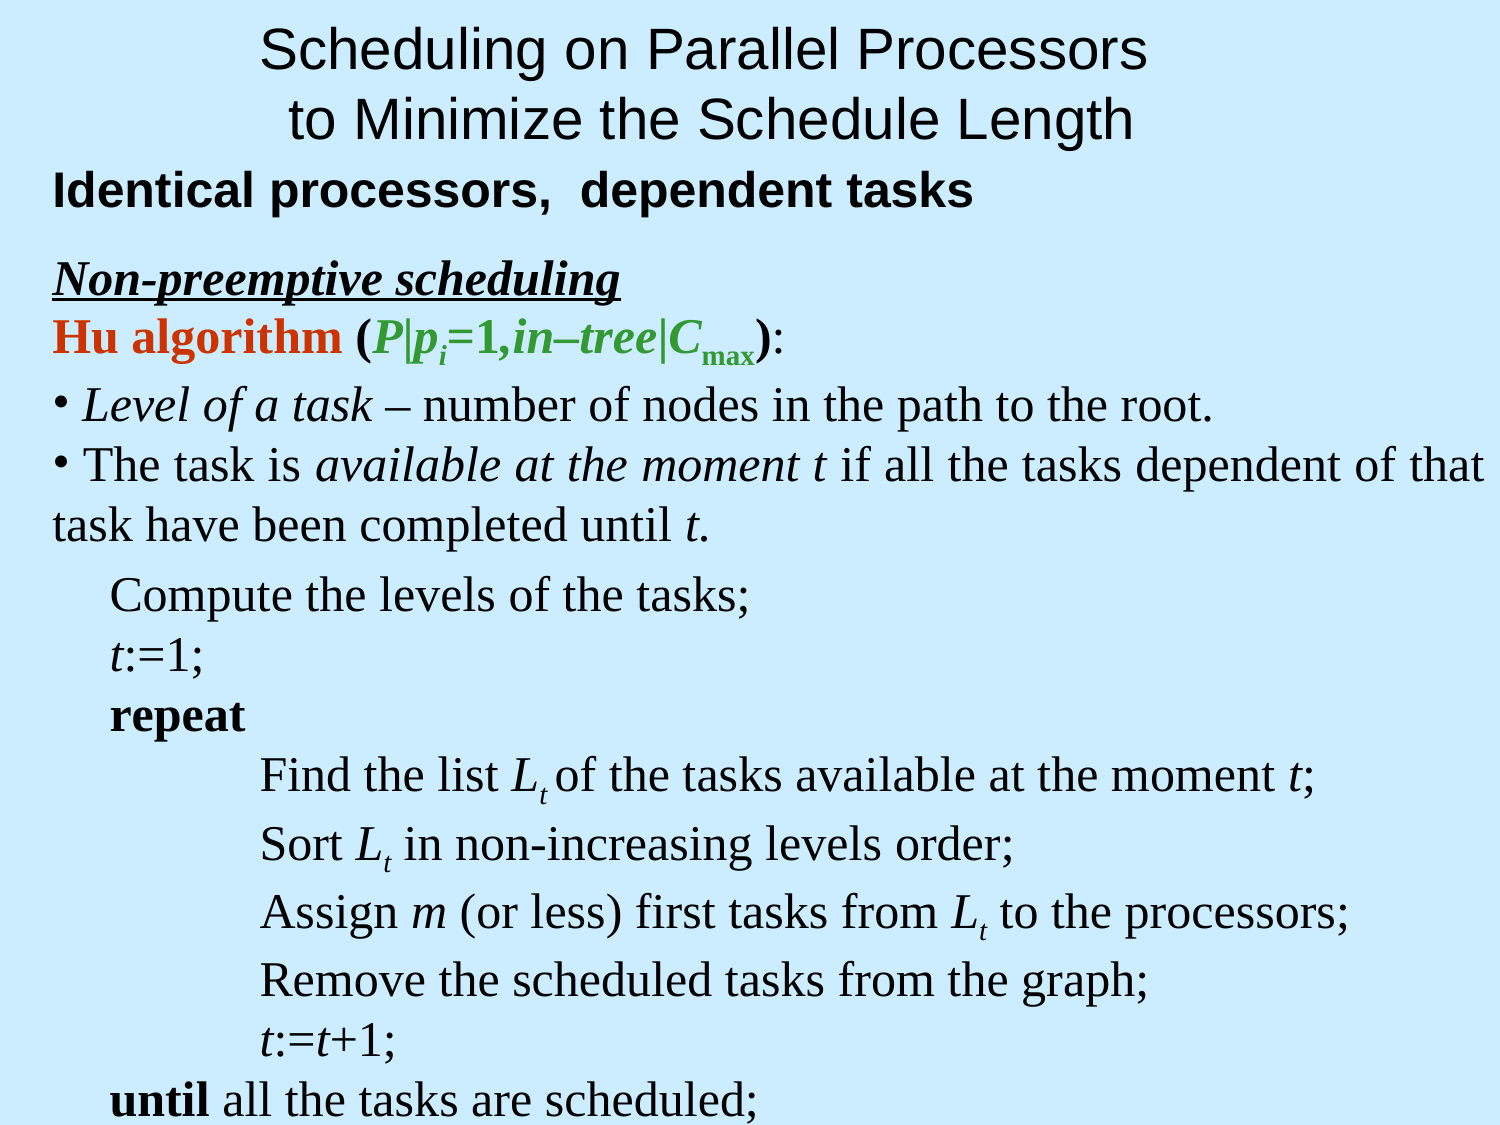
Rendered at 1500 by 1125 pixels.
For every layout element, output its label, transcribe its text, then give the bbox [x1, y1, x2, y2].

text_box Identical processors, dependent tasks [37, 149, 1500, 226]
text_box Non-preemptive scheduling [37, 237, 1500, 295]
text_box Compute the levels of the tasks; t:=1; repeat Find the list Lt of the tasks available at the moment t; Sort Lt in non-increasing levels order; Assign m (or less) first tasks from Lt to the processors; Remove the scheduled tasks from the graph; t:=t+1; until all the tasks are scheduled; [94, 554, 1458, 1125]
title Scheduling on Parallel Processors to Minimize the Schedule Length [0, 0, 1463, 175]
text_box Hu algorithm (P|pi=1,in–tree|Cmax): Level of a task – number of nodes in the path to the root. The task is available at the moment t if all the tasks dependent of that task have been completed until t. [37, 295, 1500, 560]
